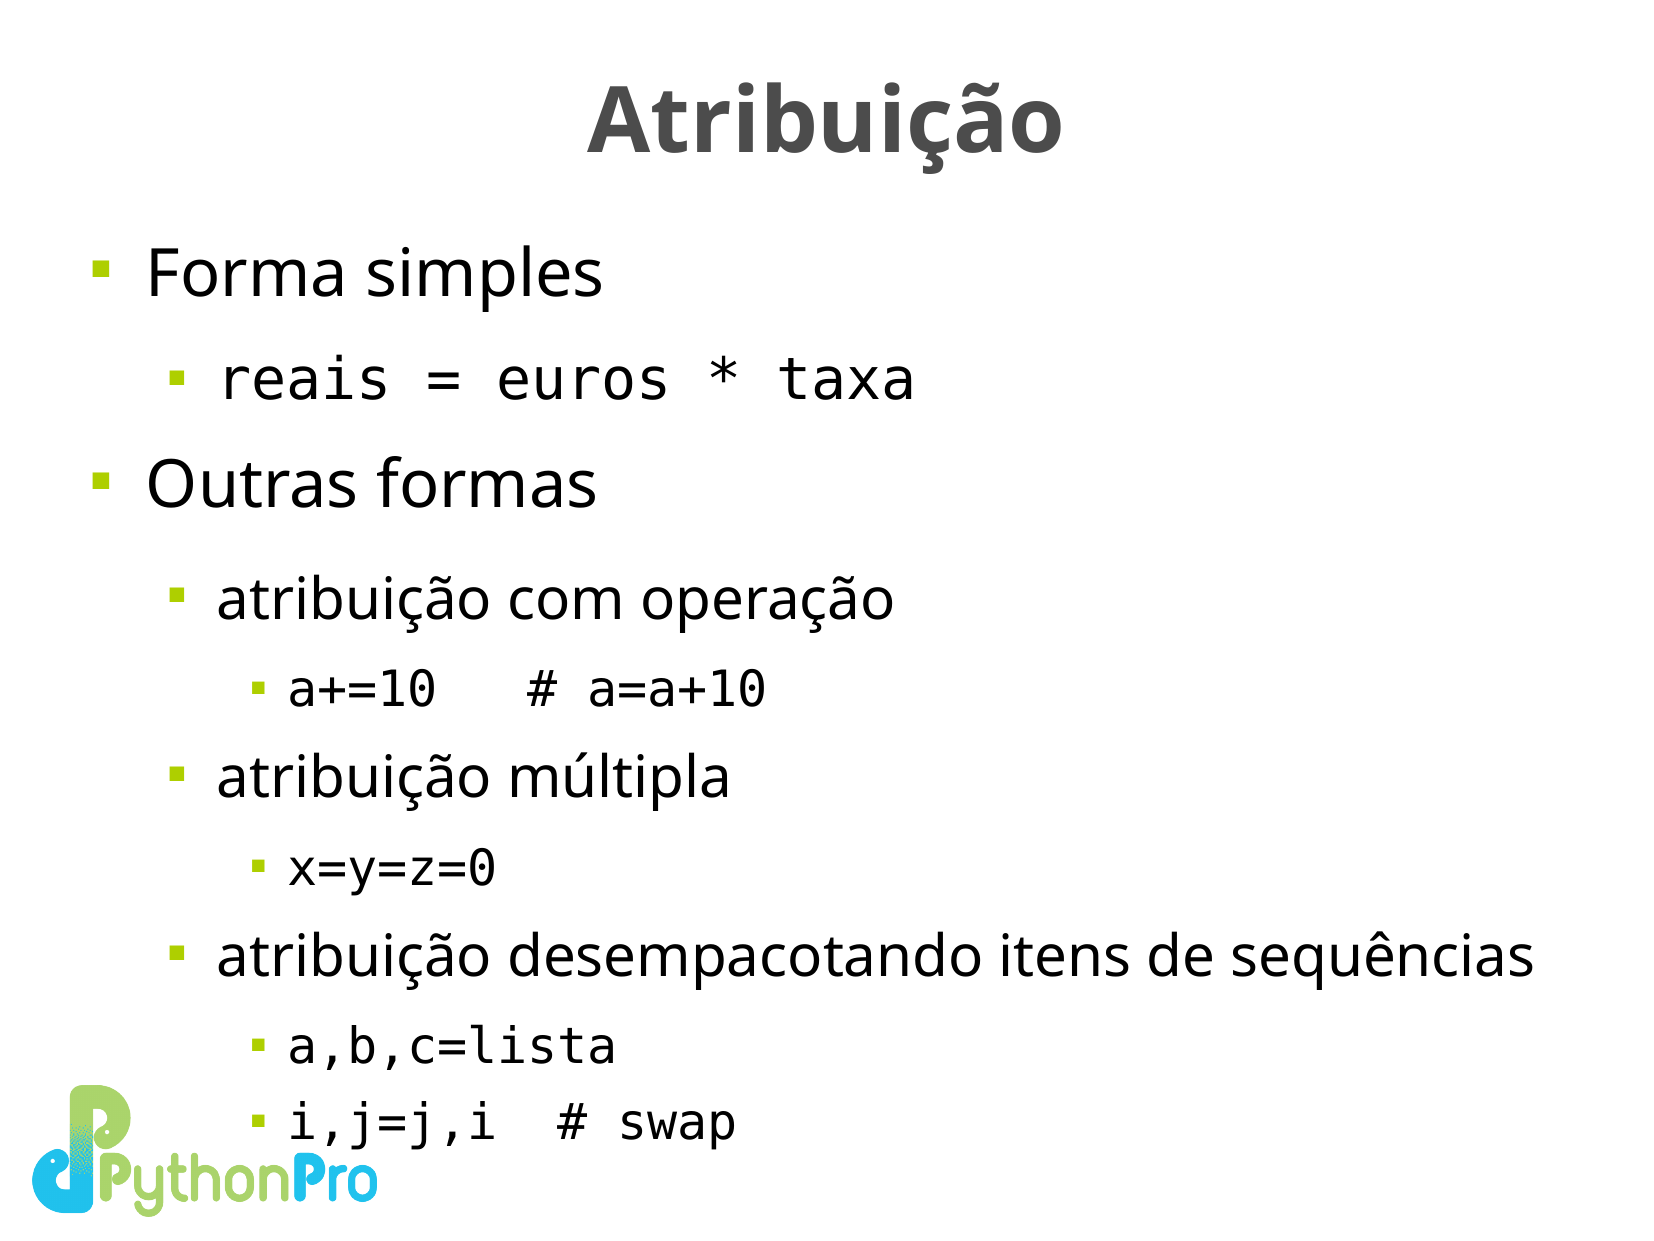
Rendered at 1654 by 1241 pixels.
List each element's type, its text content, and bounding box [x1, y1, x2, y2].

title Atribuição [82, 13, 1571, 222]
picture [32, 1085, 377, 1217]
list Forma simples reais = euros * taxa Outras formas atribuição com operação a+=10 # a=a+10 atribuição múltipla x=y=z=0 atribuição desempacotando itens de sequências a,b,c=lista i,j=j,i # swap [75, 225, 1576, 1088]
